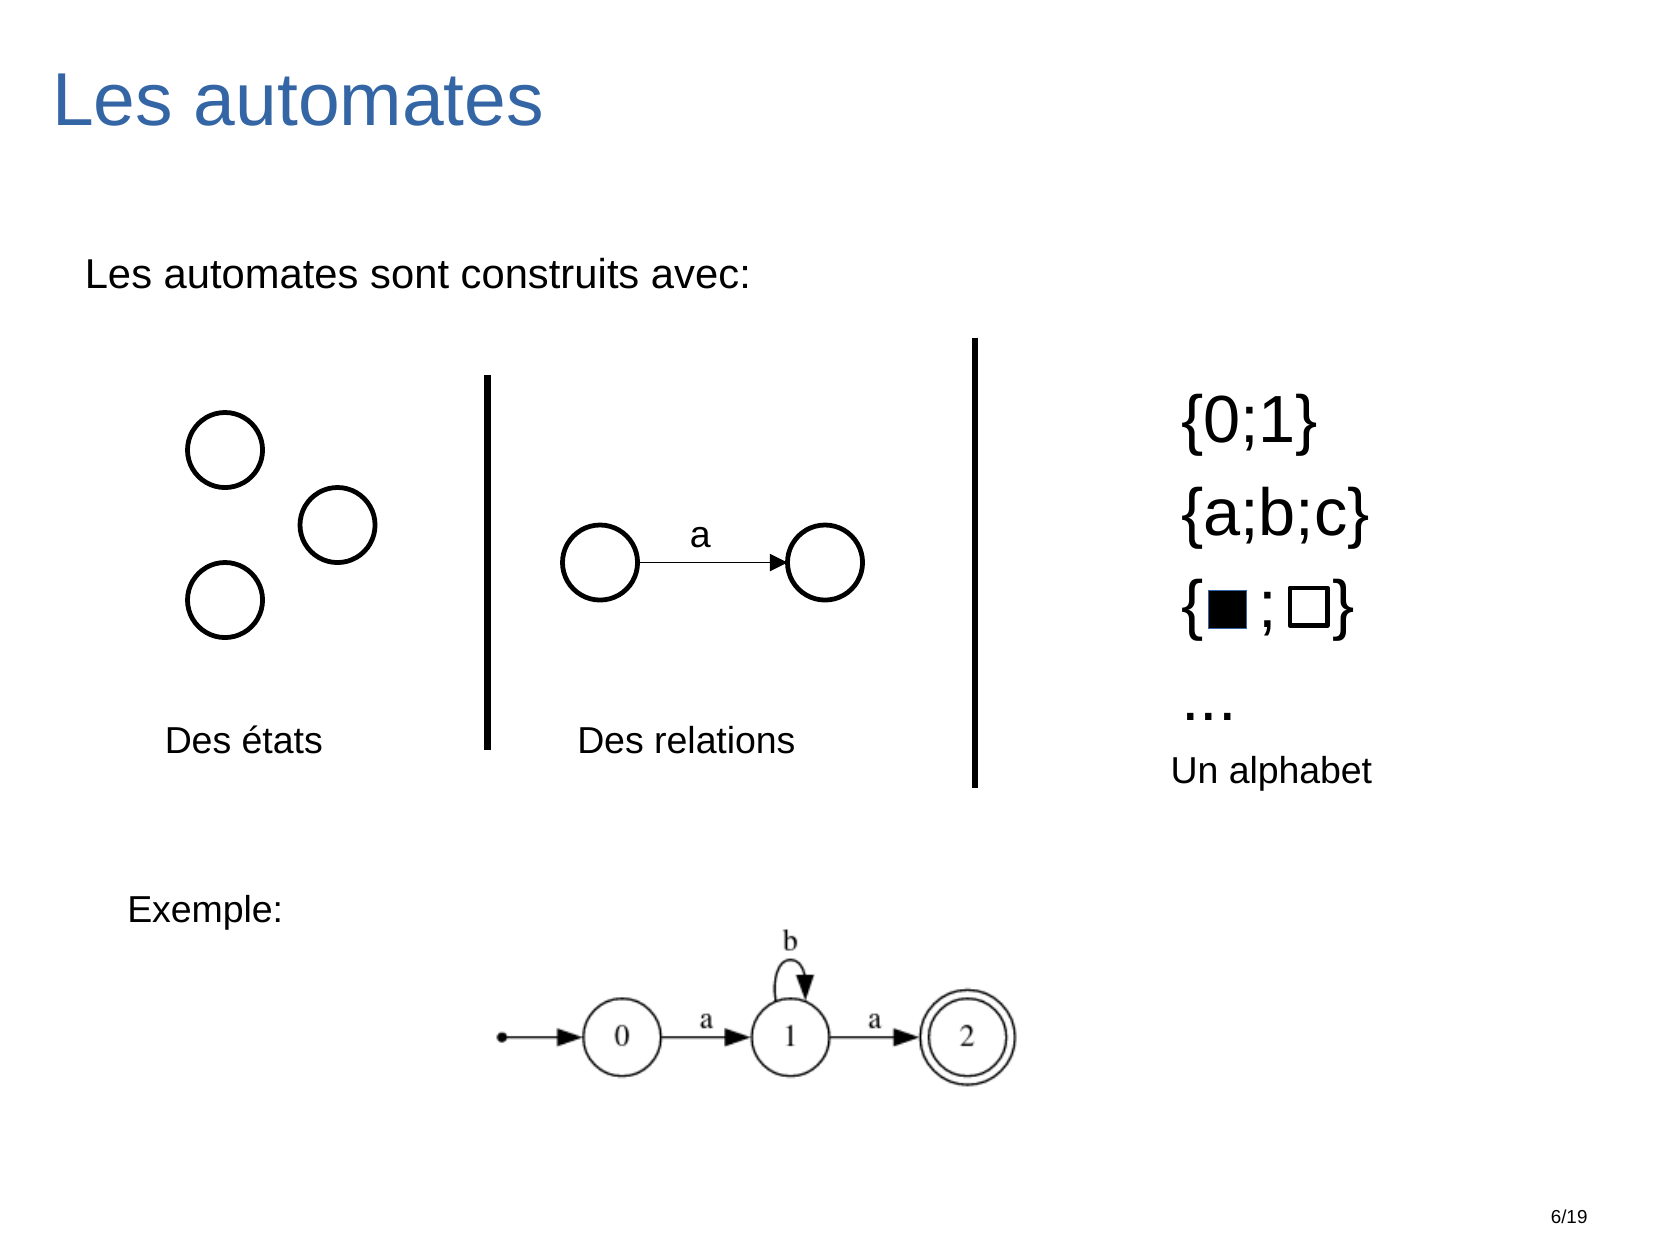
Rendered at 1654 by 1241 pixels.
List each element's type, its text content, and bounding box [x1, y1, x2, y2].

text_box Exemple: [112, 880, 299, 938]
text_box {0;1} {a;b;c} { ; } ... [1166, 375, 1463, 743]
text_box Des états [150, 712, 338, 770]
text_box Les automates sont construits avec: [70, 243, 766, 305]
text_box Un alphabet [1155, 742, 1388, 799]
text_box Des relations [562, 712, 811, 770]
text_box a [675, 505, 726, 563]
text_box 6/19 [1536, 1198, 1613, 1235]
text_box Les automates [37, 50, 1013, 151]
text_box [1208, 590, 1247, 629]
picture [421, 862, 1088, 1182]
